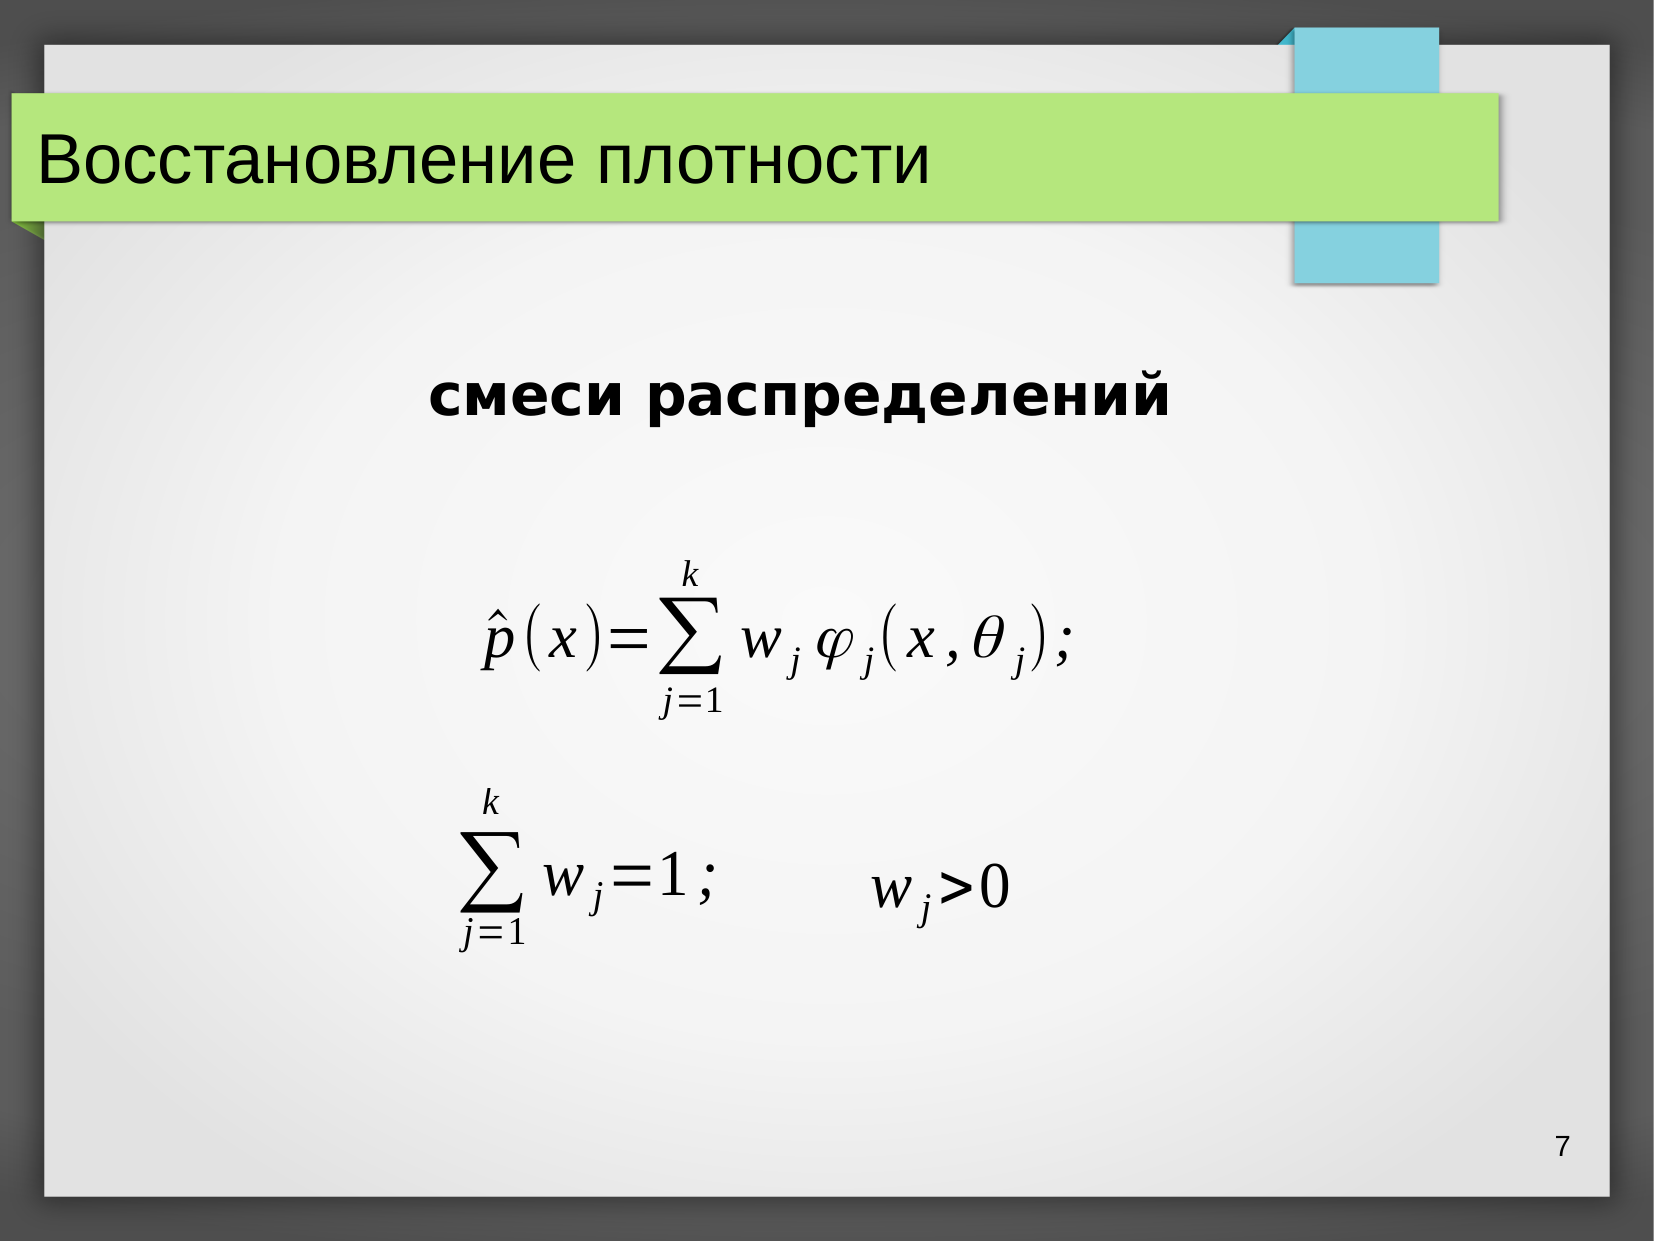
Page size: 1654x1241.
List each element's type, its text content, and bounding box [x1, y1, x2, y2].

chart [448, 788, 725, 957]
chart [472, 552, 1082, 721]
text_box смеси распределений [413, 354, 1229, 440]
title Восстановление плотности [35, 118, 1489, 200]
chart [862, 862, 1019, 934]
picture [0, 0, 1654, 1241]
